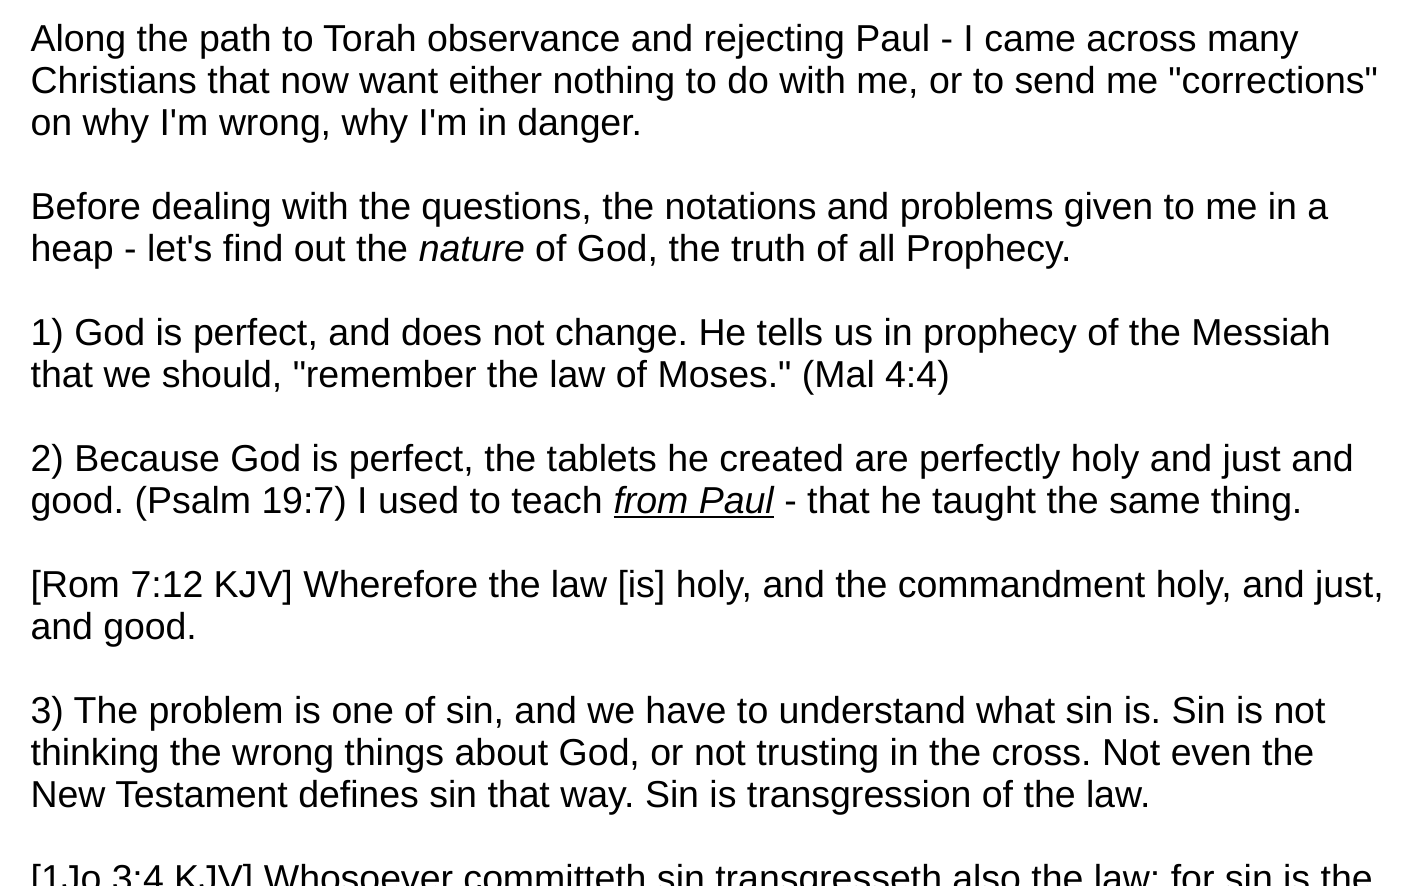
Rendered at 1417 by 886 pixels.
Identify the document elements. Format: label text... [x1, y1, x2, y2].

text_box Along the path to Torah observance and rejecting Paul - I came across many Christians that now want either nothing to do with me, or to send me "corrections" on why I'm wrong, why I'm in danger. Before dealing with the questions, the notations and problems given to me in a heap - let's find out the nature of God, the truth of all Prophecy. 1) God is perfect, and does not change. He tells us in prophecy of the Messiah that we should, "remember the law of Moses." (Mal 4:4) 2) Because God is perfect, the tablets he created are perfectly holy and just and good. (Psalm 19:7) I used to teach from Paul - that he taught the same thing. [Rom 7:12 KJV] Wherefore the law [is] holy, and the commandment holy, and just, and good. 3) The problem is one of sin, and we have to understand what sin is. Sin is not thinking the wrong things about God, or not trusting in the cross. Not even the New Testament defines sin that way. Sin is transgression of the law. [1Jo 3:4 KJV] Whosoever committeth sin transgresseth also the law: for sin is the transgression of the law. 4) Because sin is transgression of the law, and even Paul in Acts (who teaches Torah) tells us, "I taught them to repent, and produce deeds worthy of repentance" we need a definition for what is worthy of repentance. When Paul spoke those words (Acts 26:20) there was no "New Testament", there was only the law of Moses (Torah) the history books (Prophets) and the other writings. Those were there scripture, and even Paul tells you that. [Act 24:14 KJV] 14 But this I confess unto thee, that after the way which they call heresy, so worship I the God of my fathers, believing all things which are written in the law and in the prophets: [15, 10, 1405, 874]
